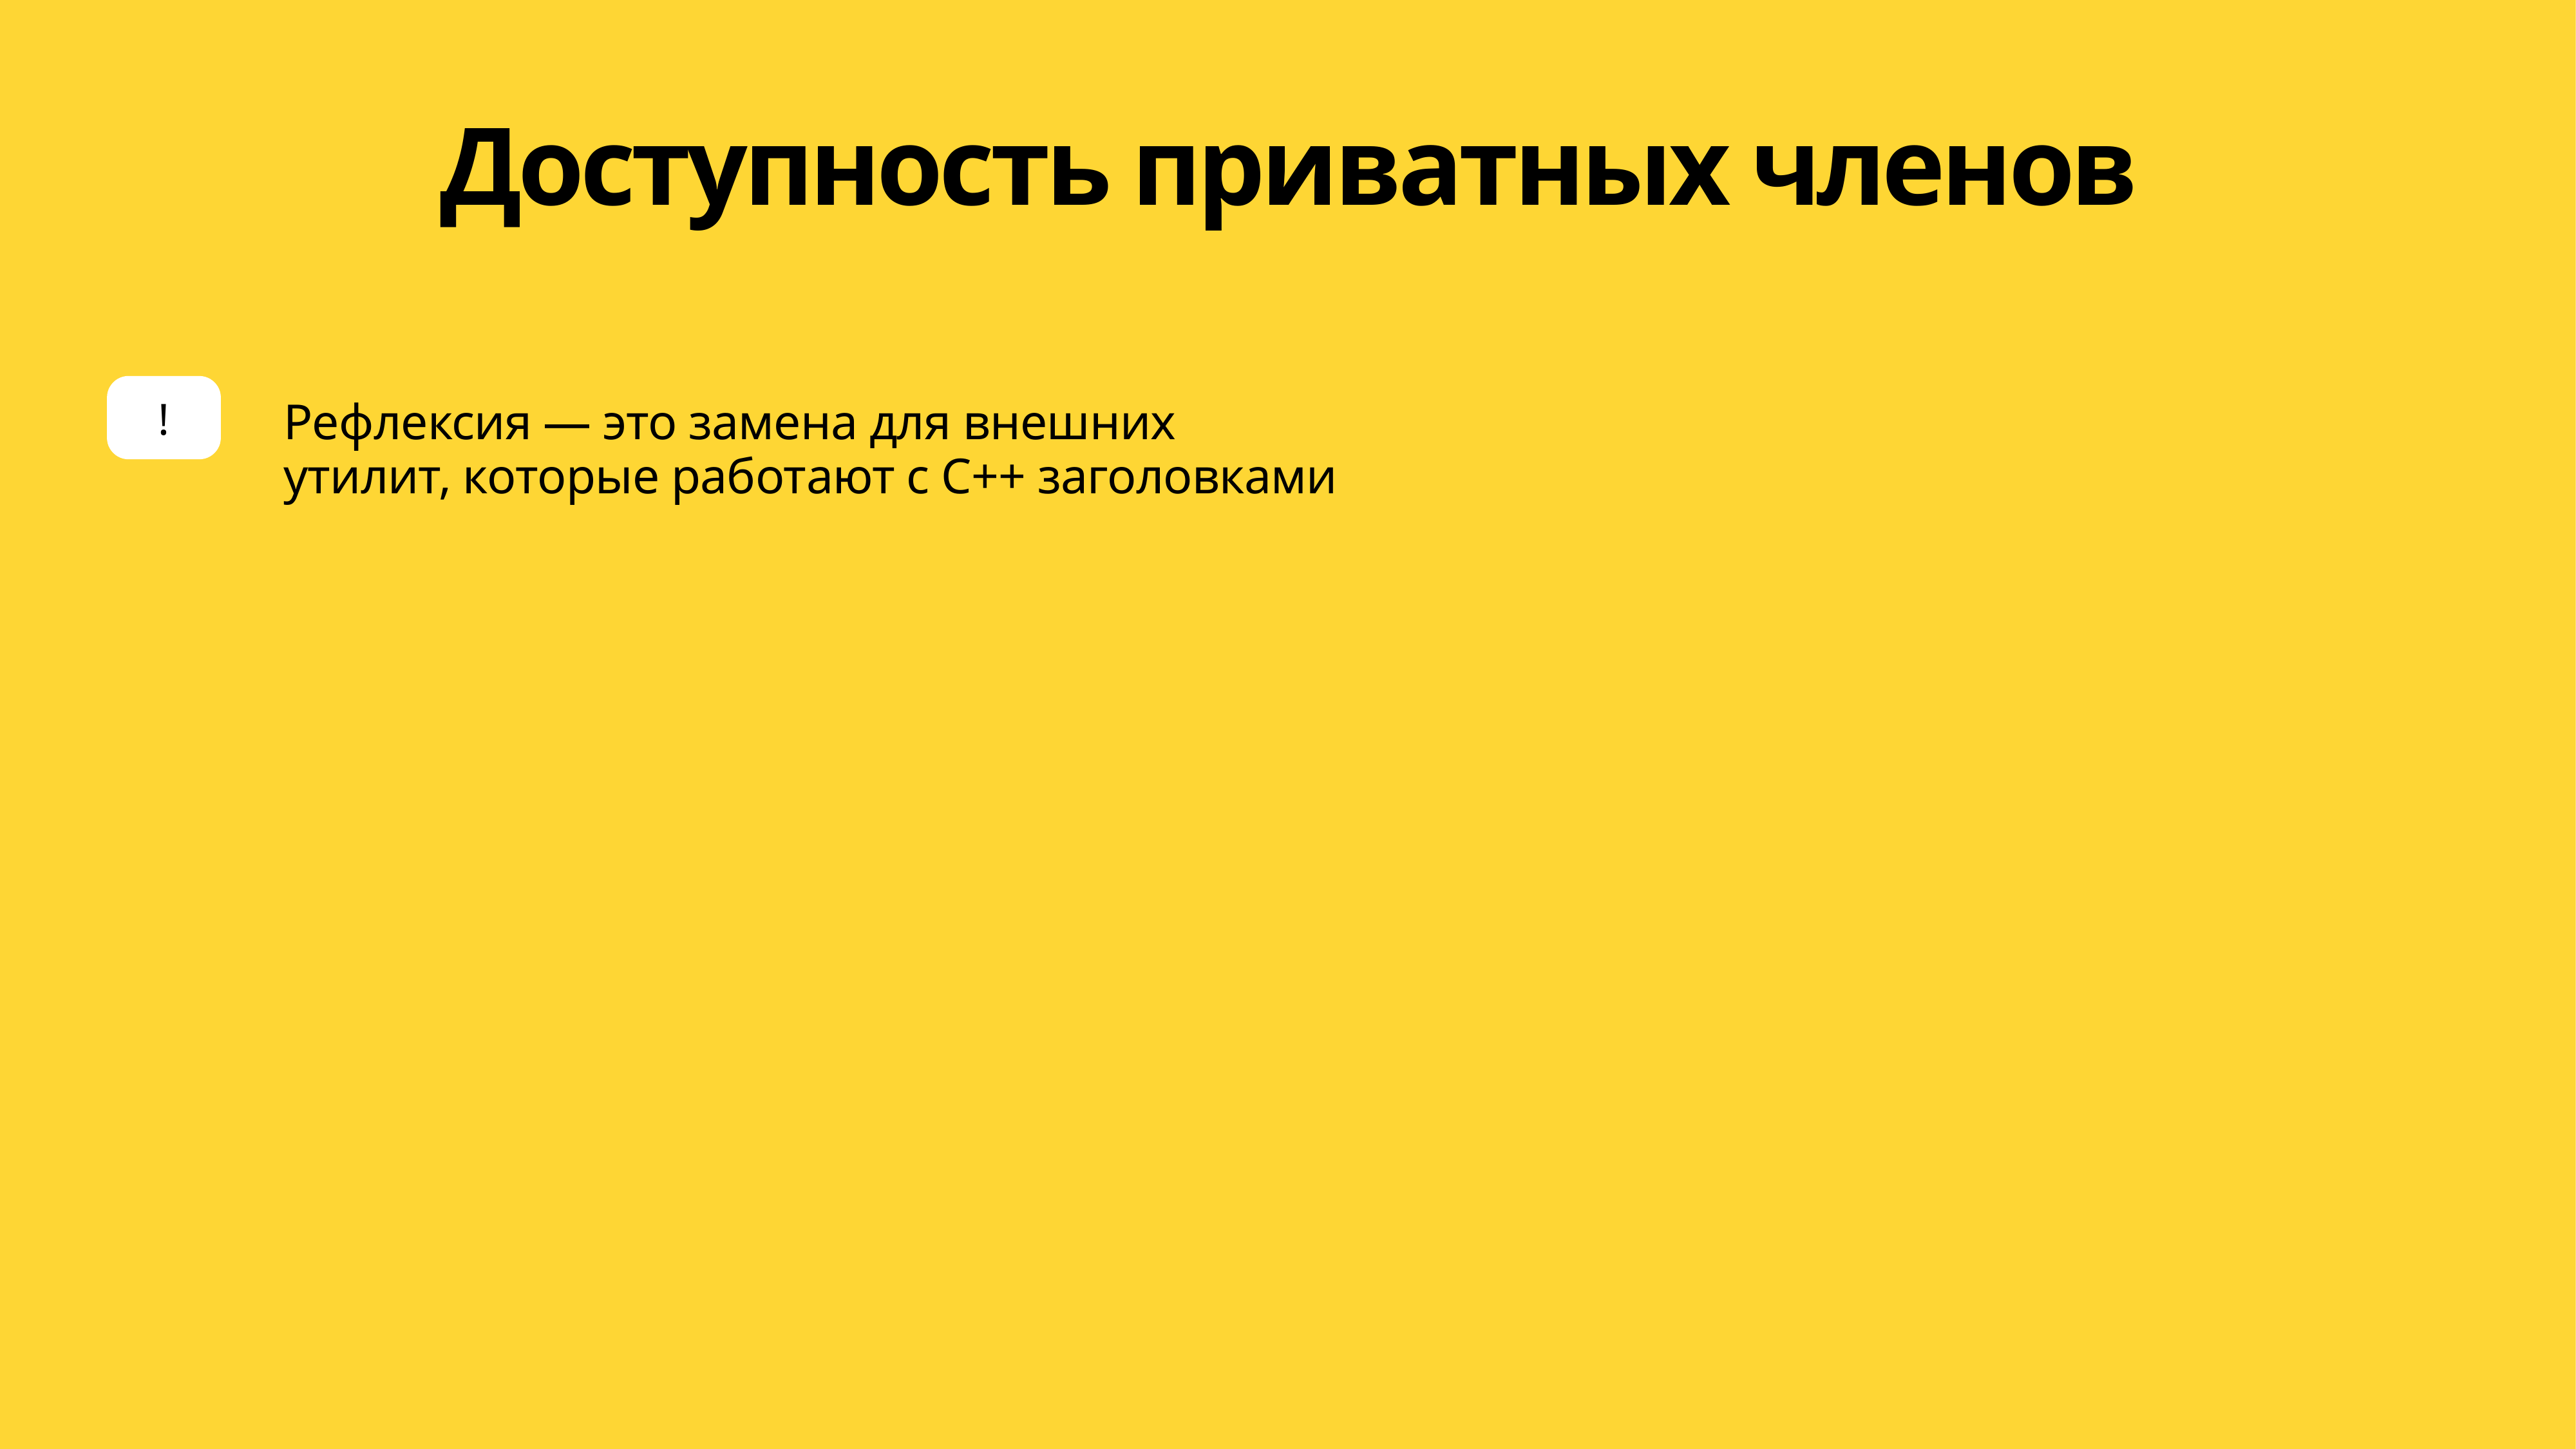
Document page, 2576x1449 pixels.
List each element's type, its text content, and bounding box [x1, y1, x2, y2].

text_box ! [107, 375, 221, 460]
title Доступность приватных членов [106, 101, 2473, 228]
text_box Рефлексия — это замена для внешних утилит, которые работают с C++ заголовками [283, 395, 1353, 504]
